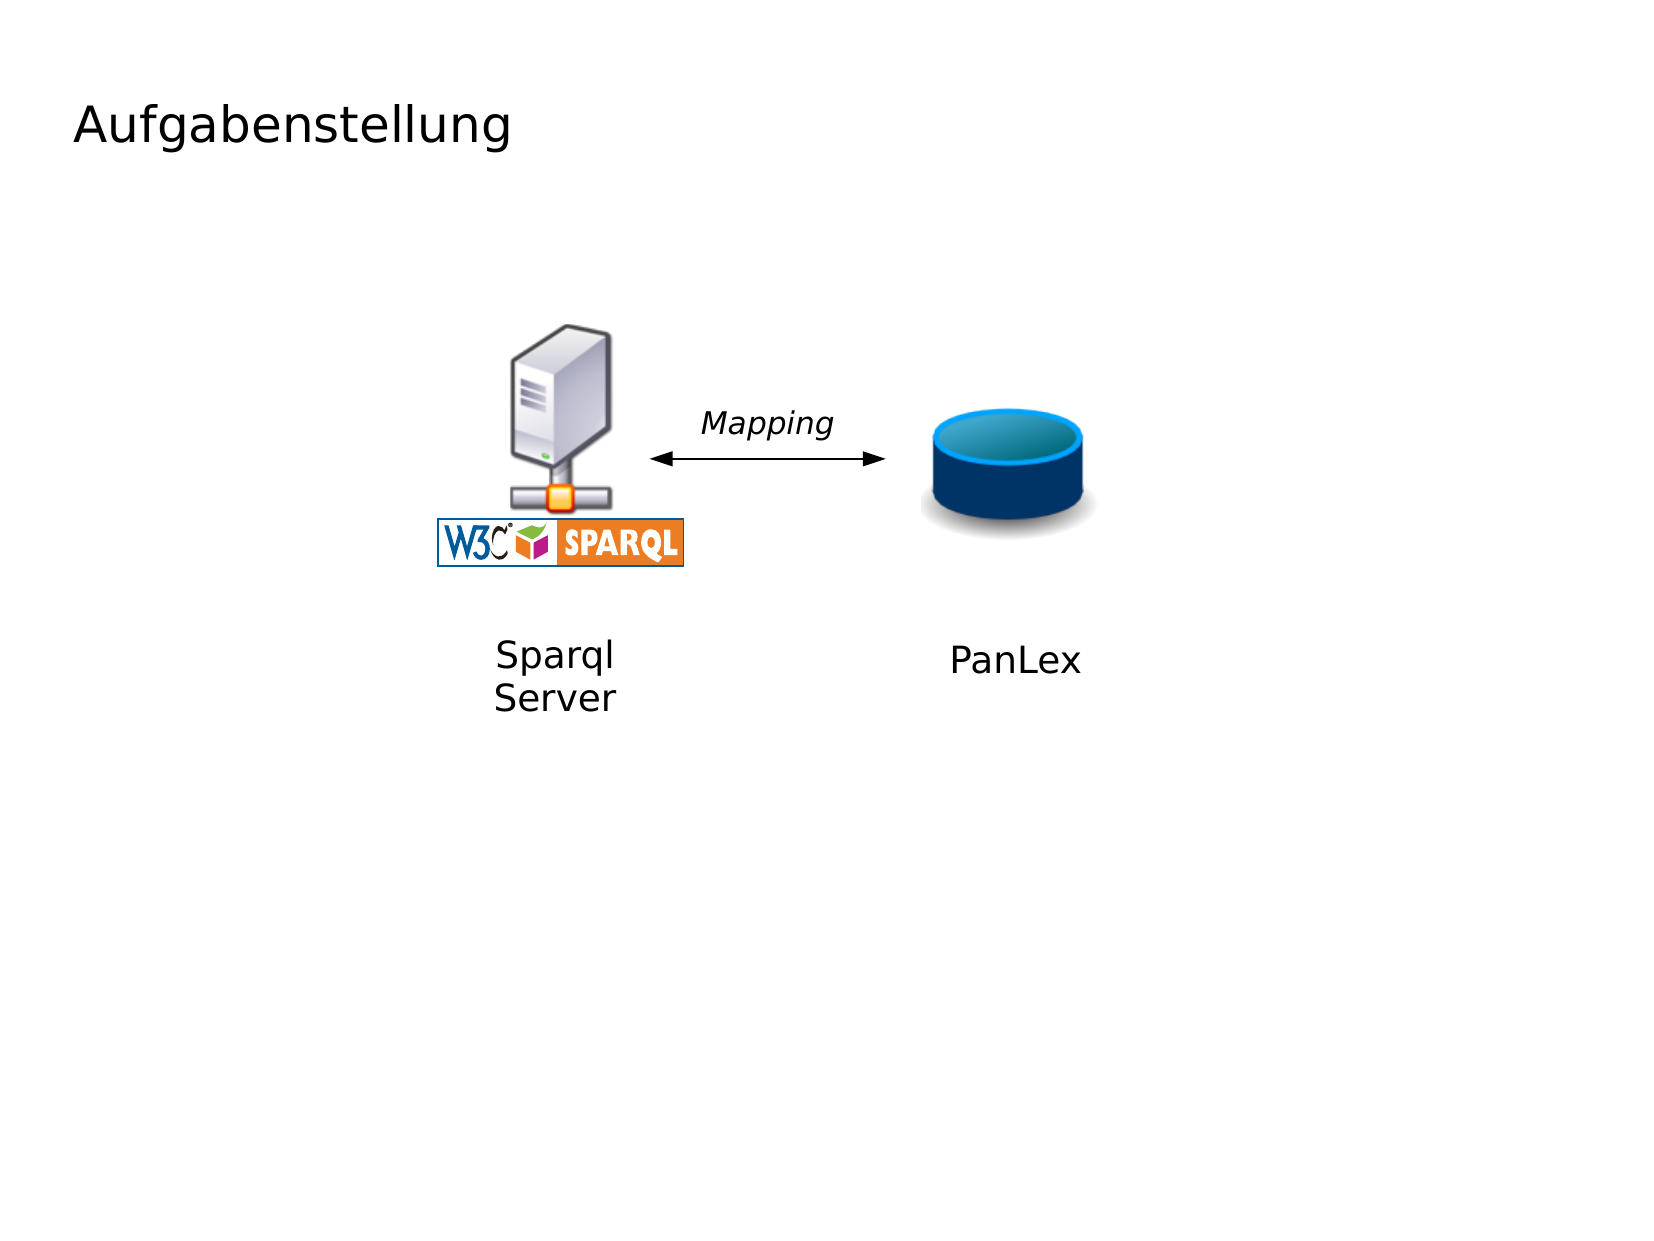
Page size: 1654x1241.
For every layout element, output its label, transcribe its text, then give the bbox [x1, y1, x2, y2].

text_box PanLex [885, 631, 1146, 691]
picture [437, 318, 685, 567]
text_box Mapping [620, 397, 916, 449]
picture [921, 377, 1099, 556]
text_box Aufgabenstellung [59, 59, 1583, 133]
text_box Sparql Server [425, 625, 686, 728]
